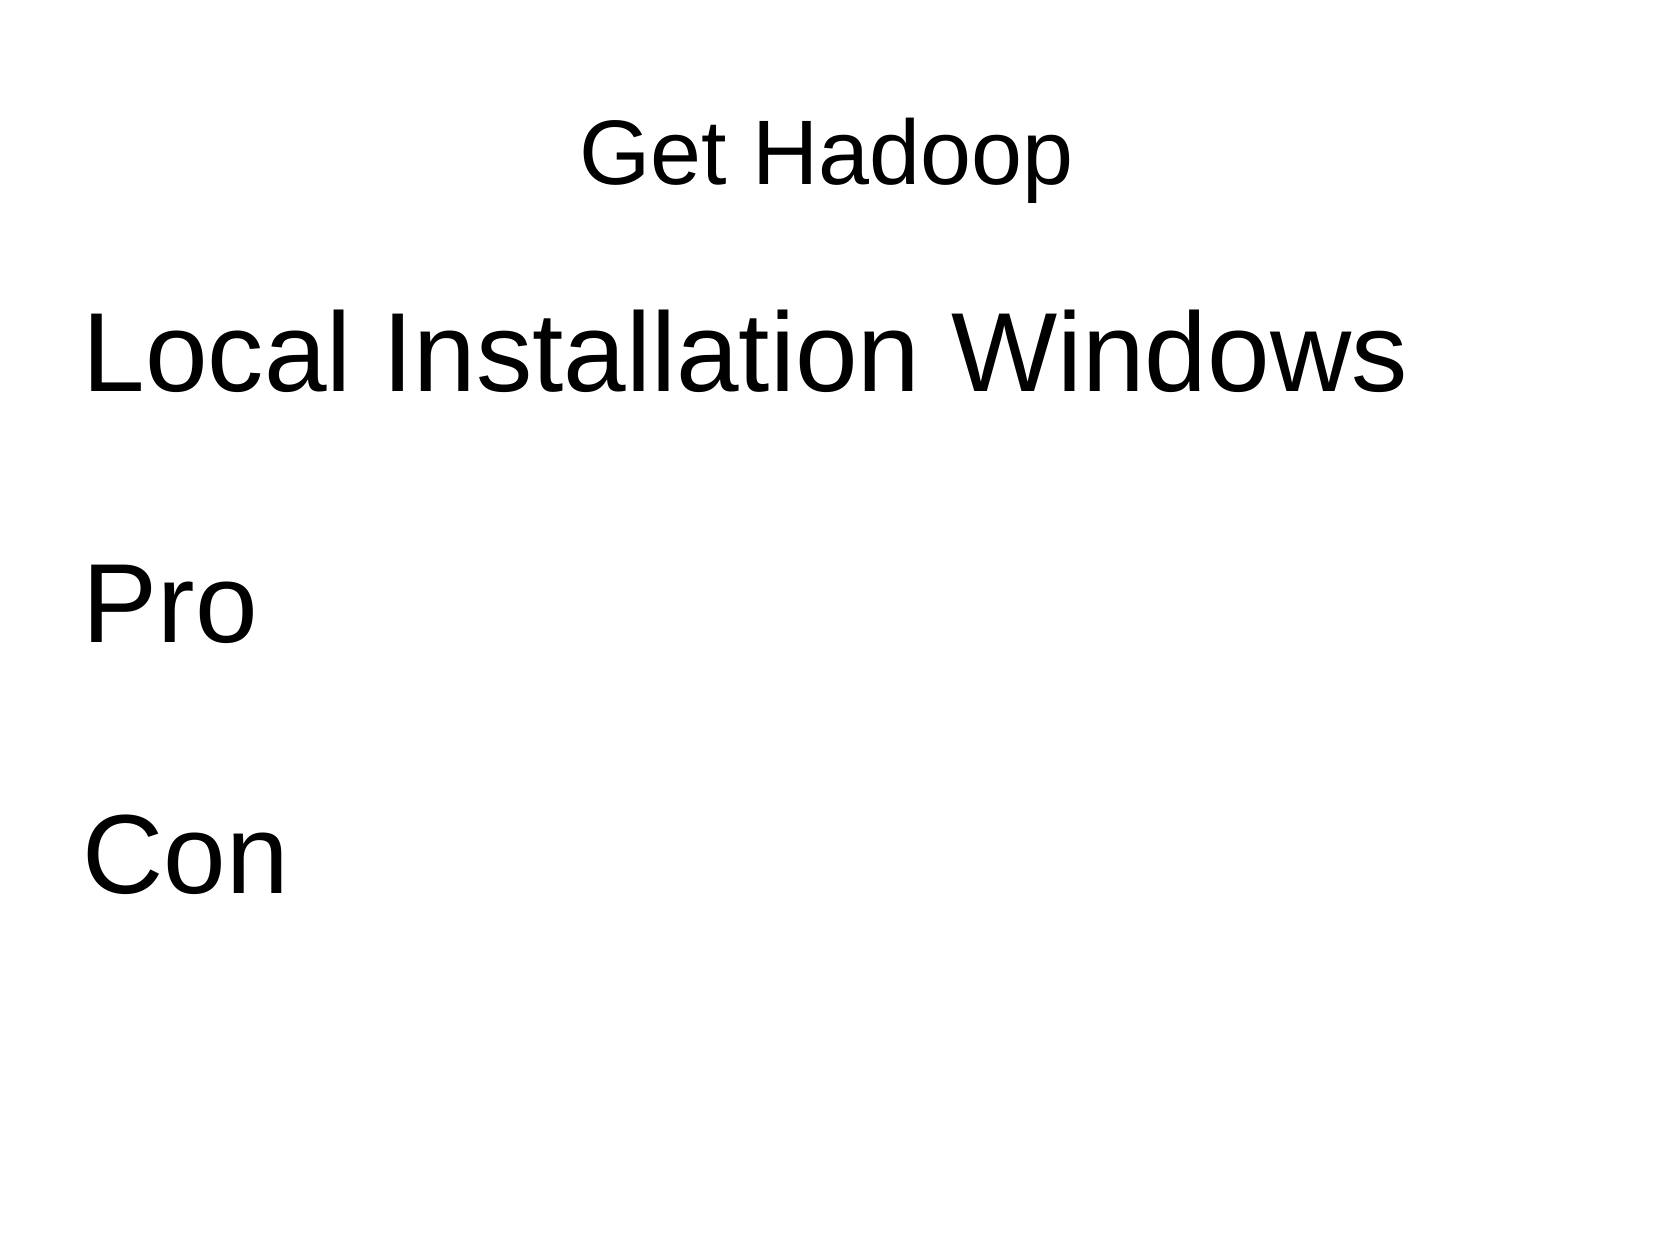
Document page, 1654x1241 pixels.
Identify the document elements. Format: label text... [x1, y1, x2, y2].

subtitle Local Installation Windows Pro Con [82, 290, 1571, 1010]
title Get Hadoop [82, 49, 1571, 257]
